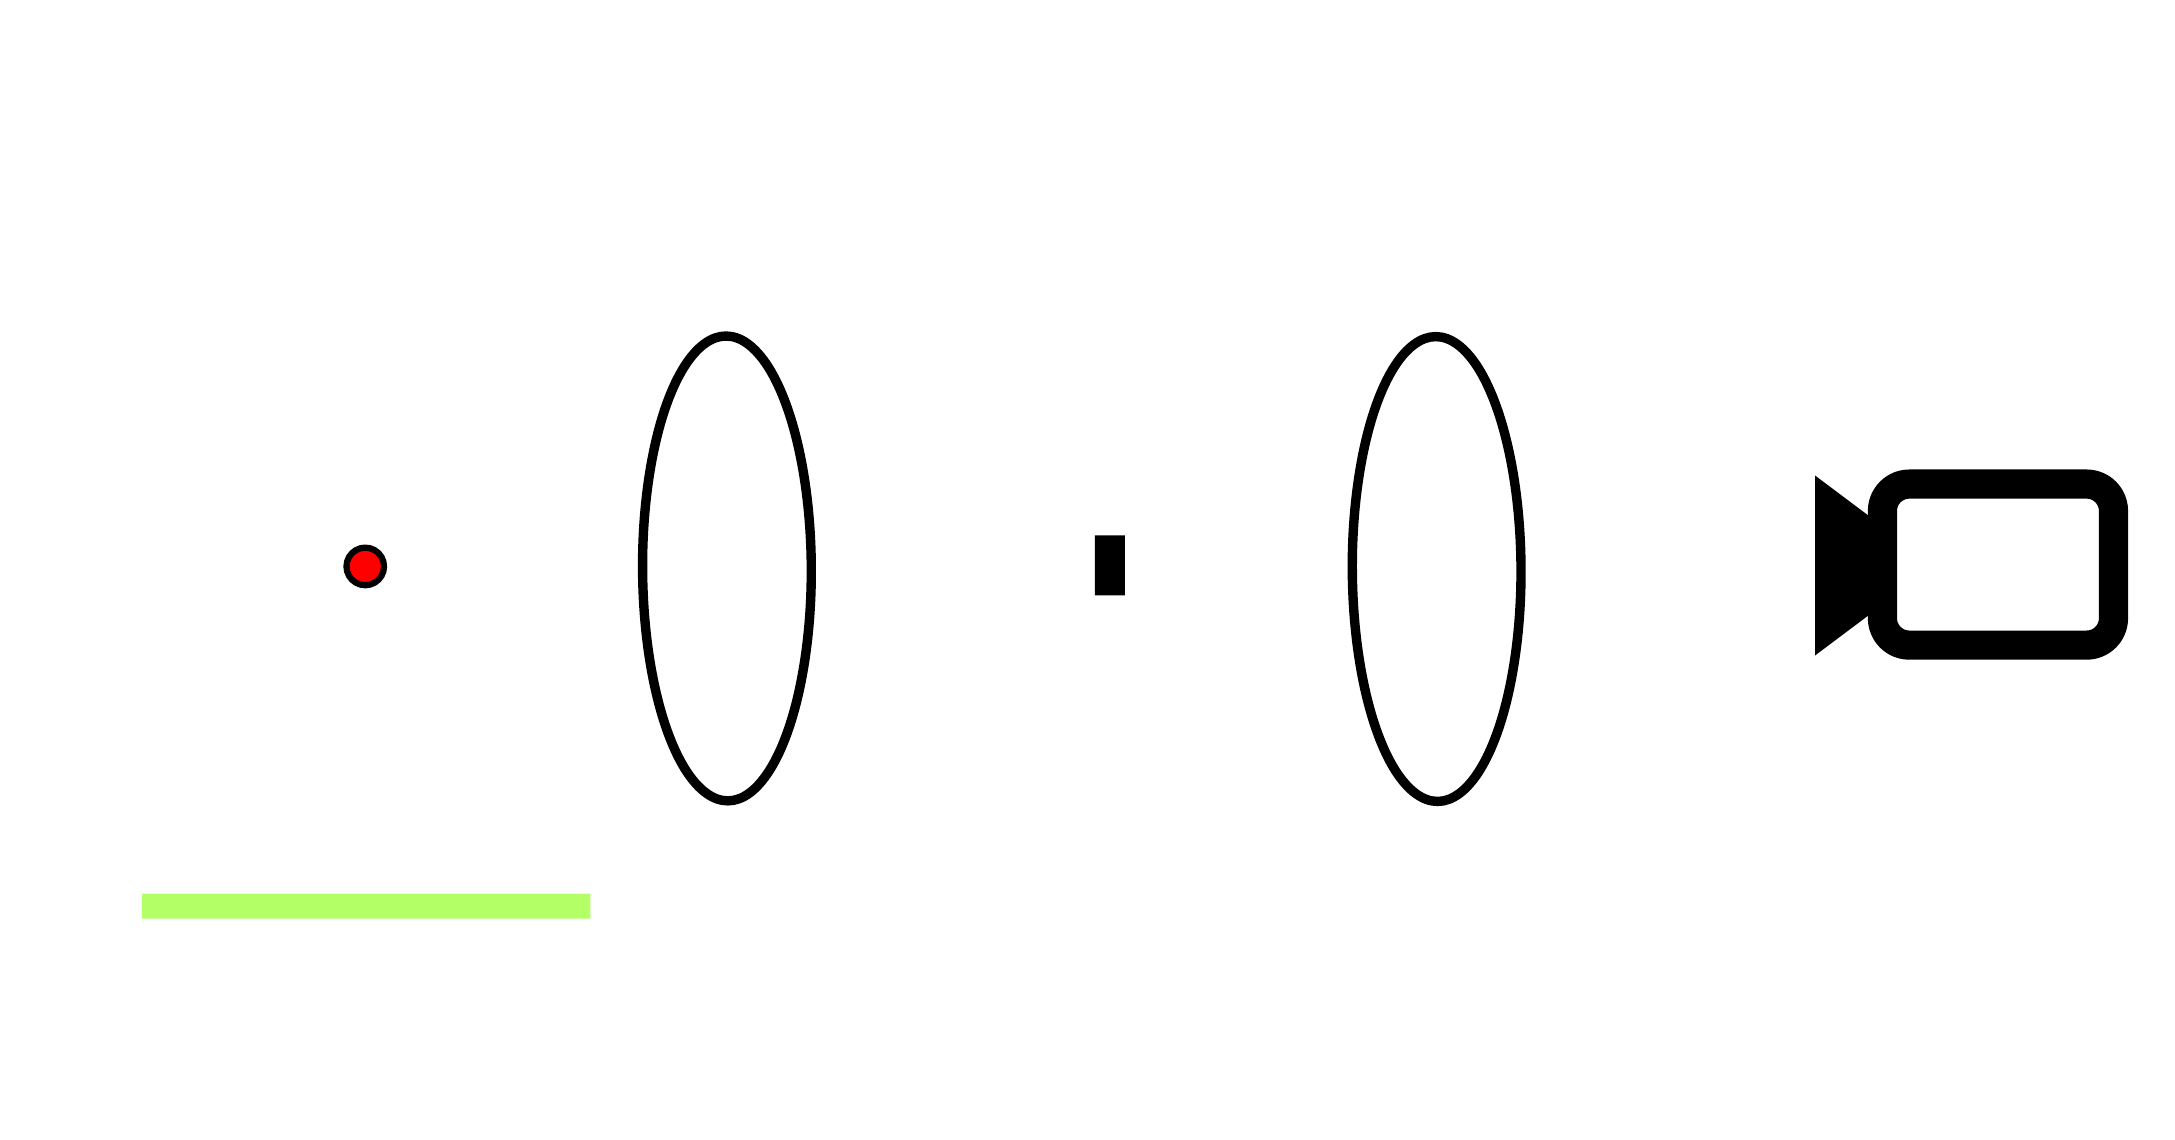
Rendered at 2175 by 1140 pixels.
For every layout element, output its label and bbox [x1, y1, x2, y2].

text_box [346, 547, 385, 586]
text_box [1882, 484, 2114, 646]
text_box [1094, 535, 1125, 596]
text_box [1815, 475, 1876, 656]
text_box [642, 336, 812, 801]
text_box [1352, 336, 1522, 802]
